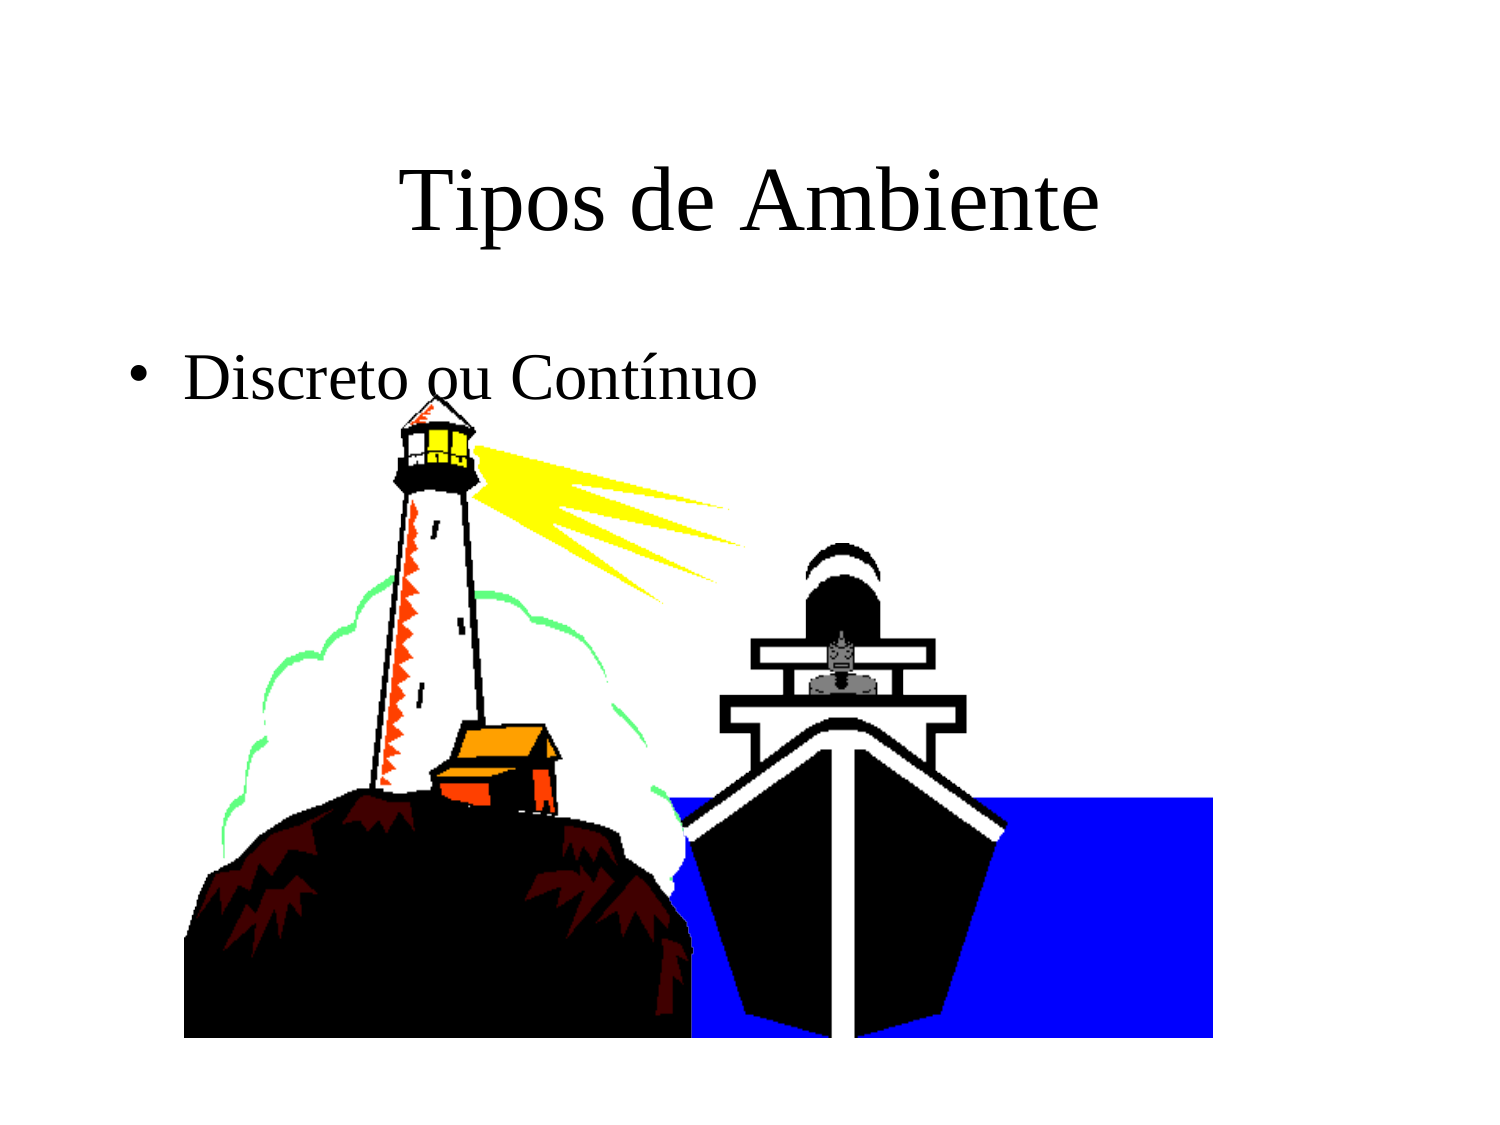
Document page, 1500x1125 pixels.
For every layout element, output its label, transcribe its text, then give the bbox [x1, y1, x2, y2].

list Discreto ou Contínuo [112, 324, 1388, 1001]
title Tipos de Ambiente [112, 99, 1388, 288]
picture [184, 374, 1213, 1038]
